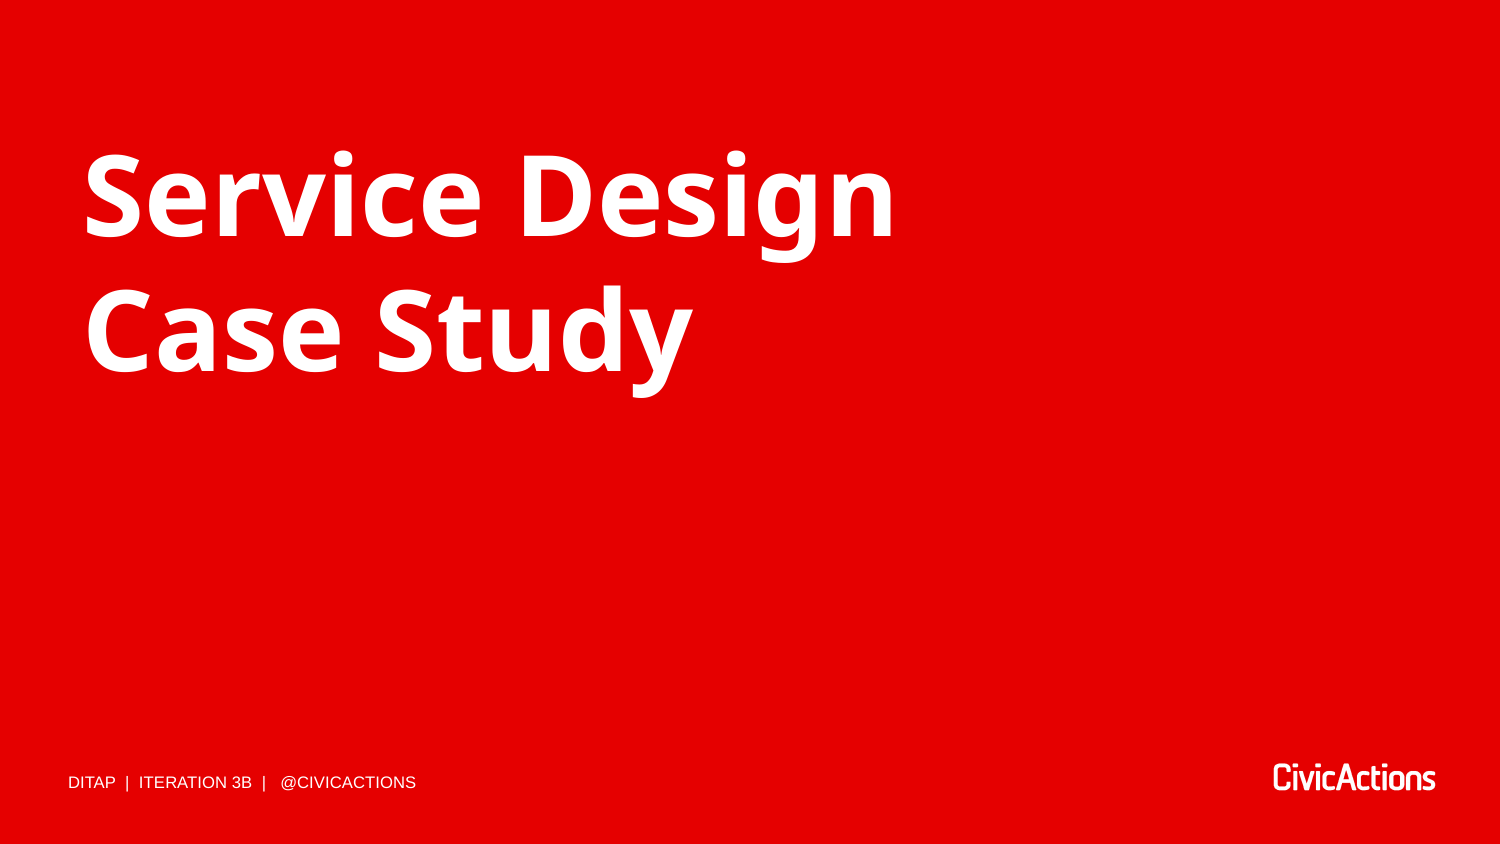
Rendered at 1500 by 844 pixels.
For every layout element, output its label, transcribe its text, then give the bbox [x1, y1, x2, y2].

picture [1271, 758, 1438, 795]
title Service Design Case Study [73, 114, 1354, 594]
